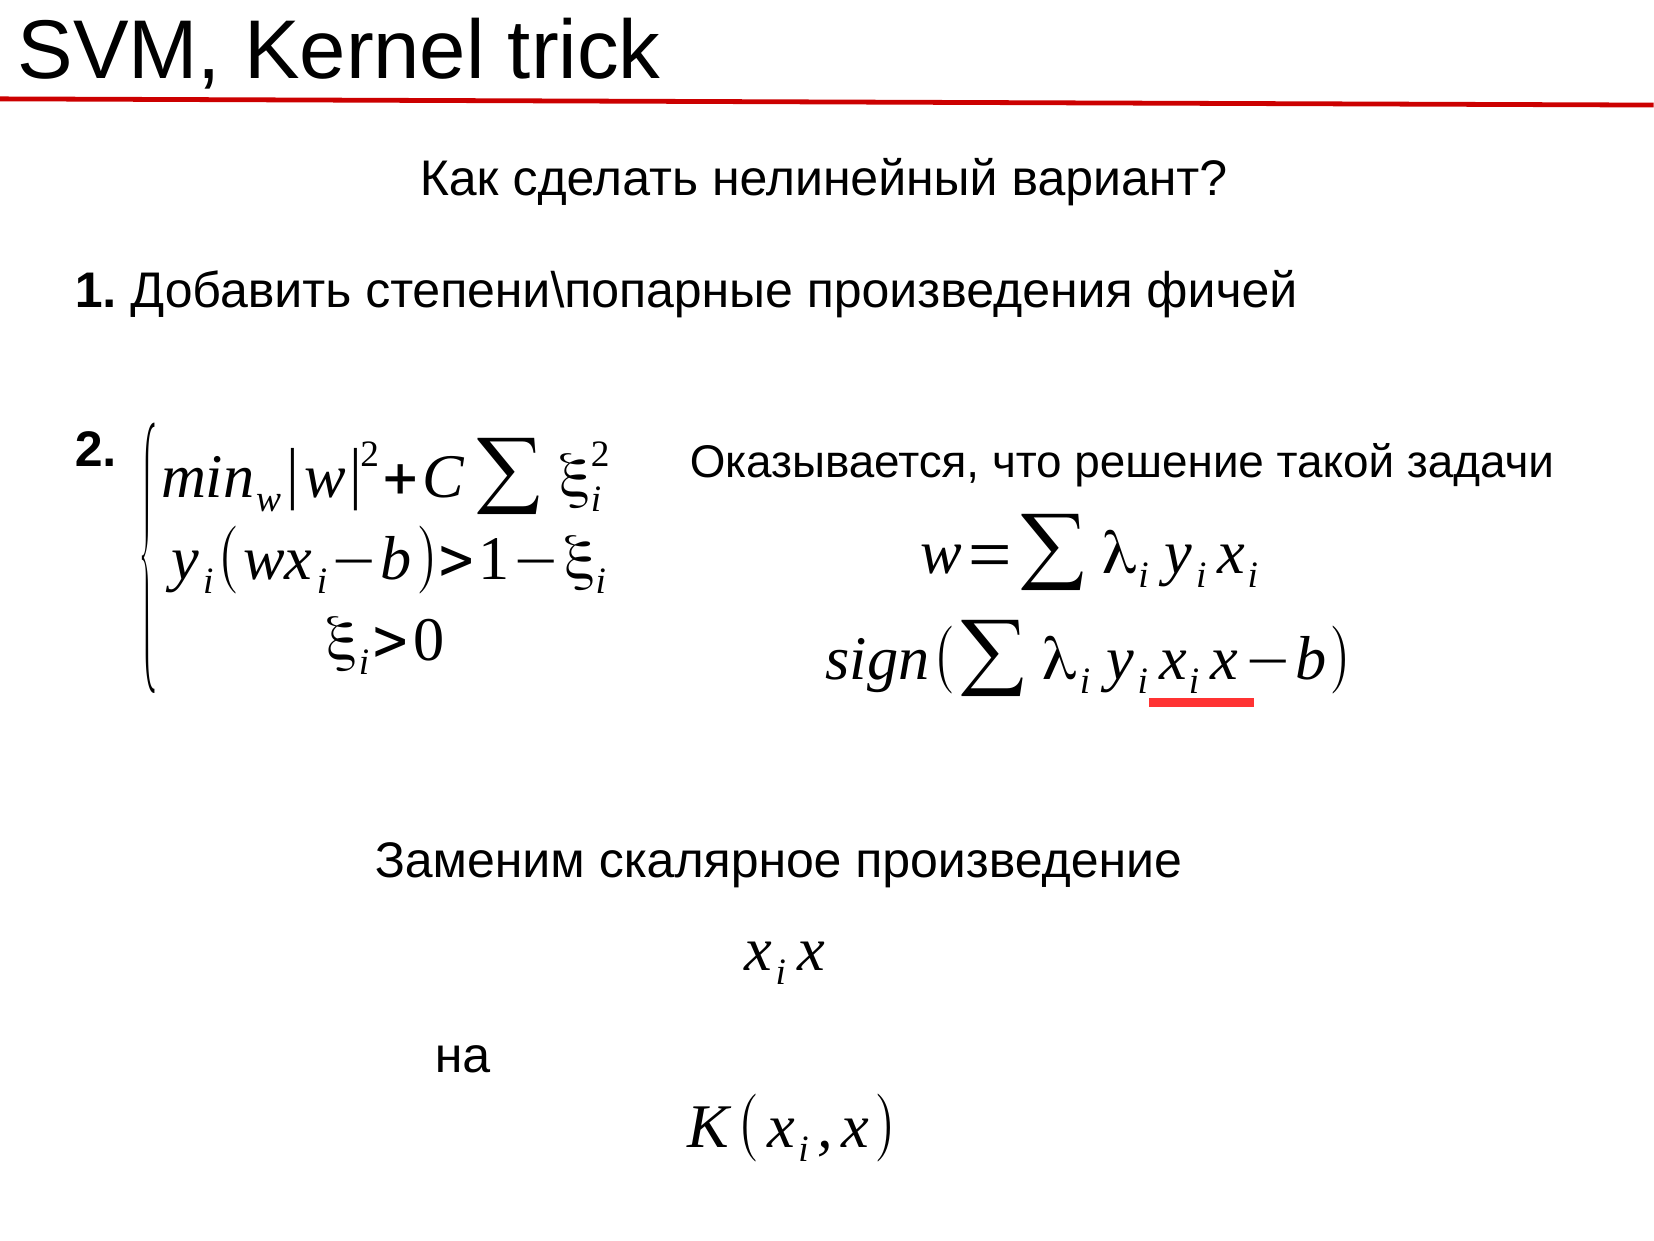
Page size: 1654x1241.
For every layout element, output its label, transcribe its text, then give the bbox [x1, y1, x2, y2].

chart [678, 1090, 903, 1170]
text_box на [420, 1020, 826, 1091]
text_box Заменим скалярное произведение [360, 825, 1261, 952]
chart [912, 510, 1266, 597]
text_box Оказывается, что решение такой задачи [675, 428, 1654, 496]
text_box Как сделать нелинейный вариант? [405, 142, 1276, 226]
chart [817, 615, 1357, 703]
text_box 2. [60, 414, 132, 485]
text_box 1. Добавить степени\попарные произведения фичей [60, 255, 1606, 382]
chart [131, 420, 619, 696]
title SVM, Kernel trick [17, 0, 1606, 143]
chart [735, 915, 834, 994]
